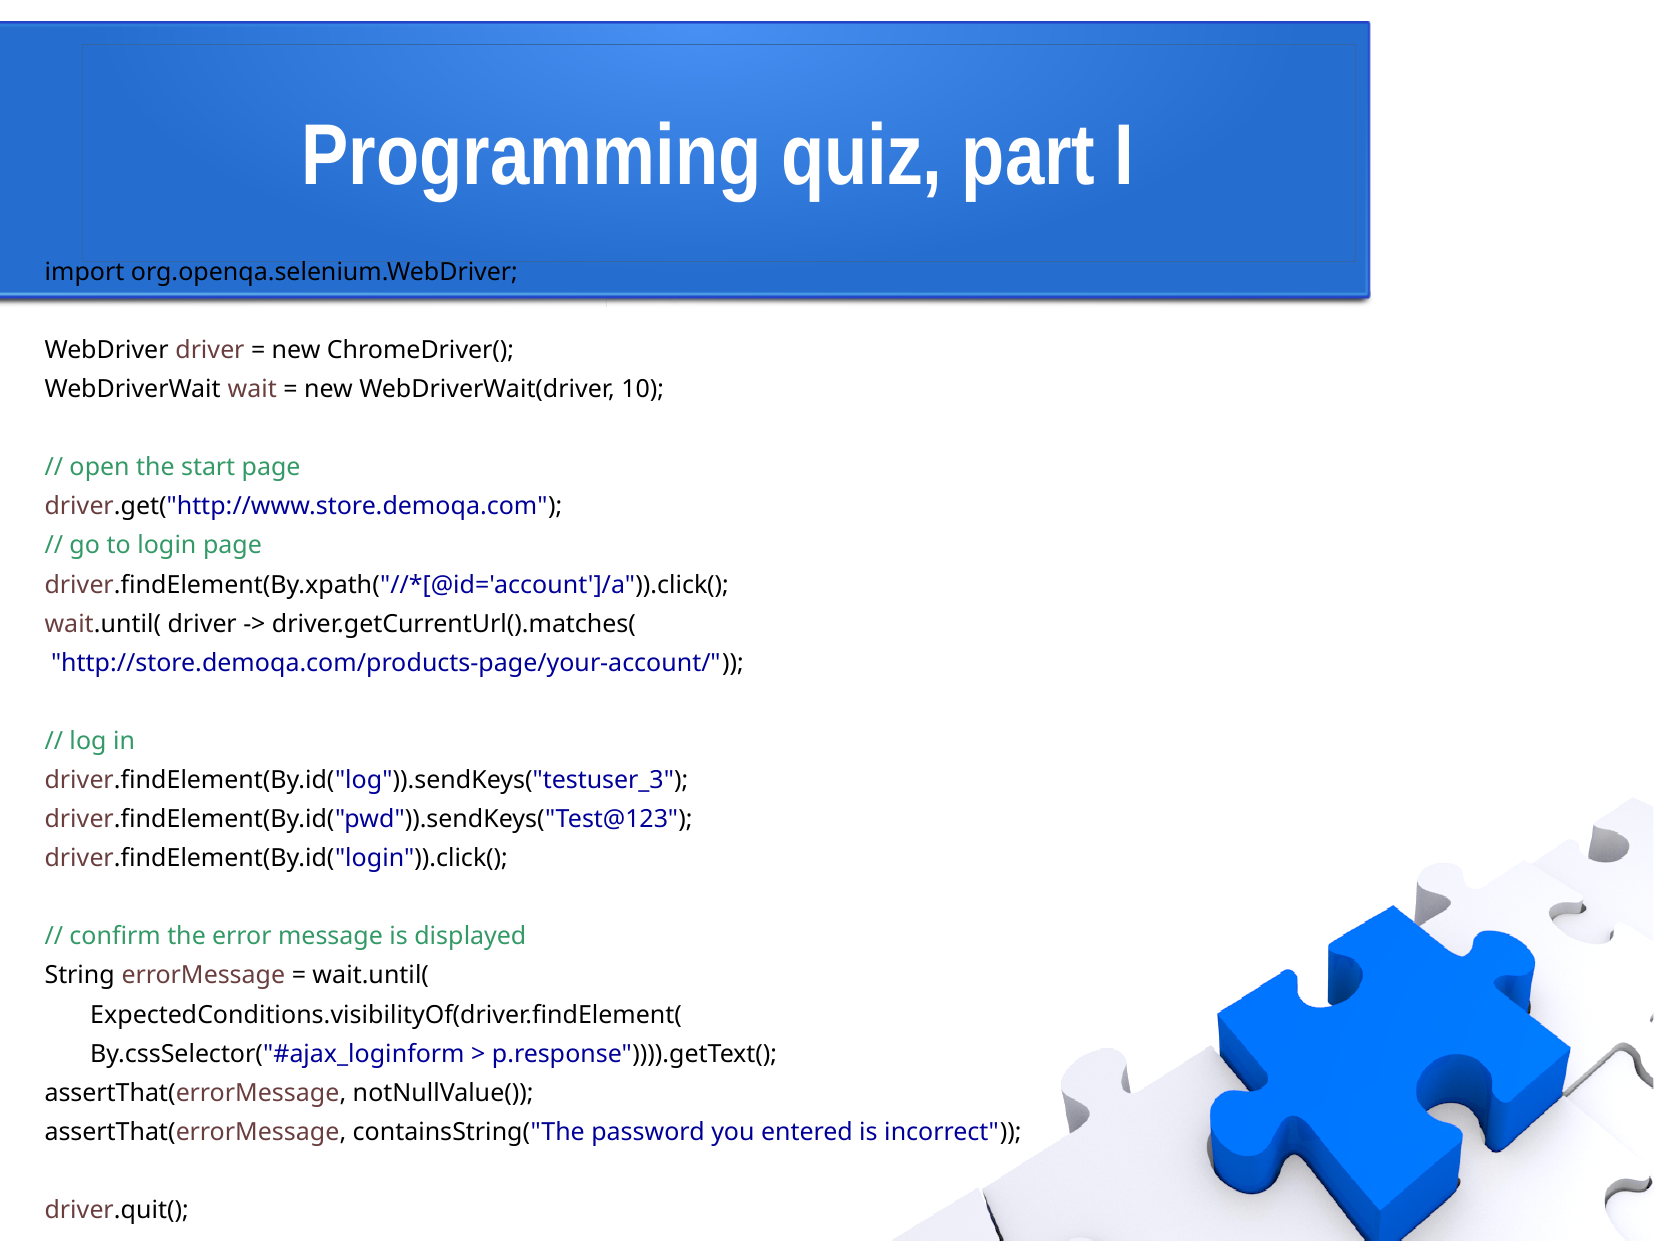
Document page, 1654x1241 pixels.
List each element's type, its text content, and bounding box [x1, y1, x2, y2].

title Programming quiz, part I [82, 44, 1356, 262]
picture [0, 21, 1375, 307]
text_box import org.openqa.selenium.WebDriver; WebDriver driver = new ChromeDriver(); WebDriverWait wait = new WebDriverWait(driver, 10); // open the start page driver.get("http://www.store.demoqa.com"); // go to login page driver.findElement(By.xpath("//*[@id='account']/a")).click(); wait.until( driver -> driver.getCurrentUrl().matches( "http://store.demoqa.com/products-page/your-account/")); // log in driver.findElement(By.id("log")).sendKeys("testuser_3"); driver.findElement(By.id("pwd")).sendKeys("Test@123"); driver.findElement(By.id("login")).click(); // confirm the error message is displayed String errorMessage = wait.until( ExpectedConditions.visibilityOf(driver.findElement( By.cssSelector("#ajax_loginform > p.response")))).getText(); assertThat(errorMessage, notNullValue()); assertThat(errorMessage, containsString("The password you entered is incorrect")); driver.quit(); [29, 306, 1518, 1168]
picture [872, 655, 1654, 1241]
